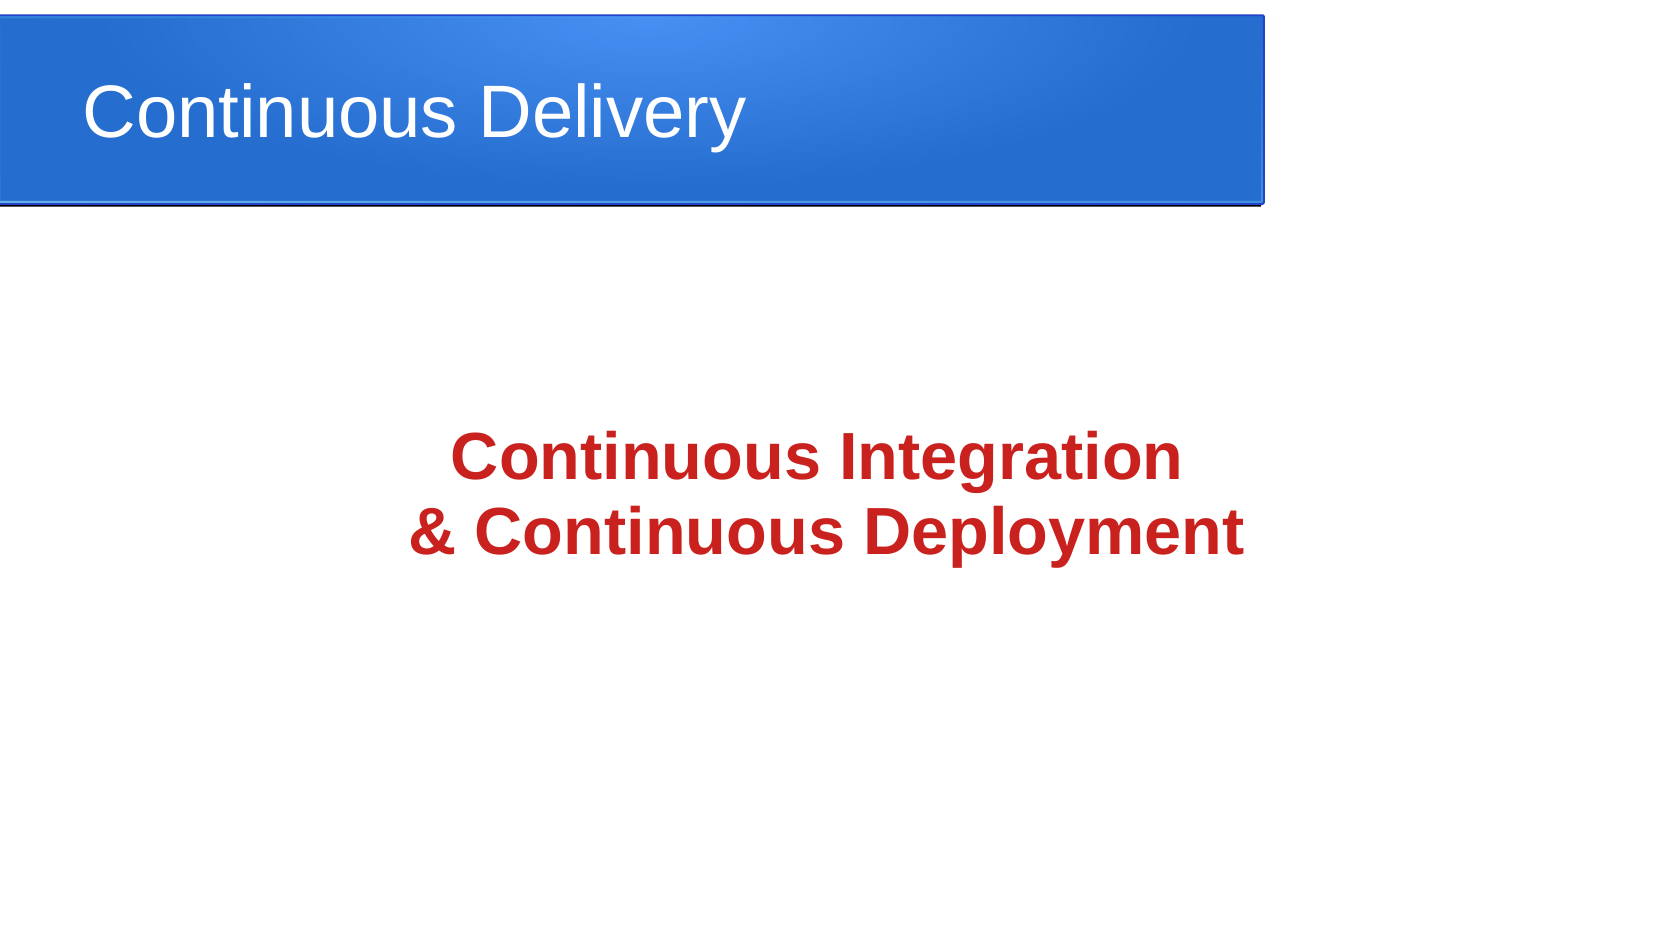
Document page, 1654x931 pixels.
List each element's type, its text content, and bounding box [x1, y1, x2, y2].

title Continuous Delivery [82, 35, 1235, 189]
subtitle Continuous Integration & Continuous Deployment [82, 224, 1571, 764]
